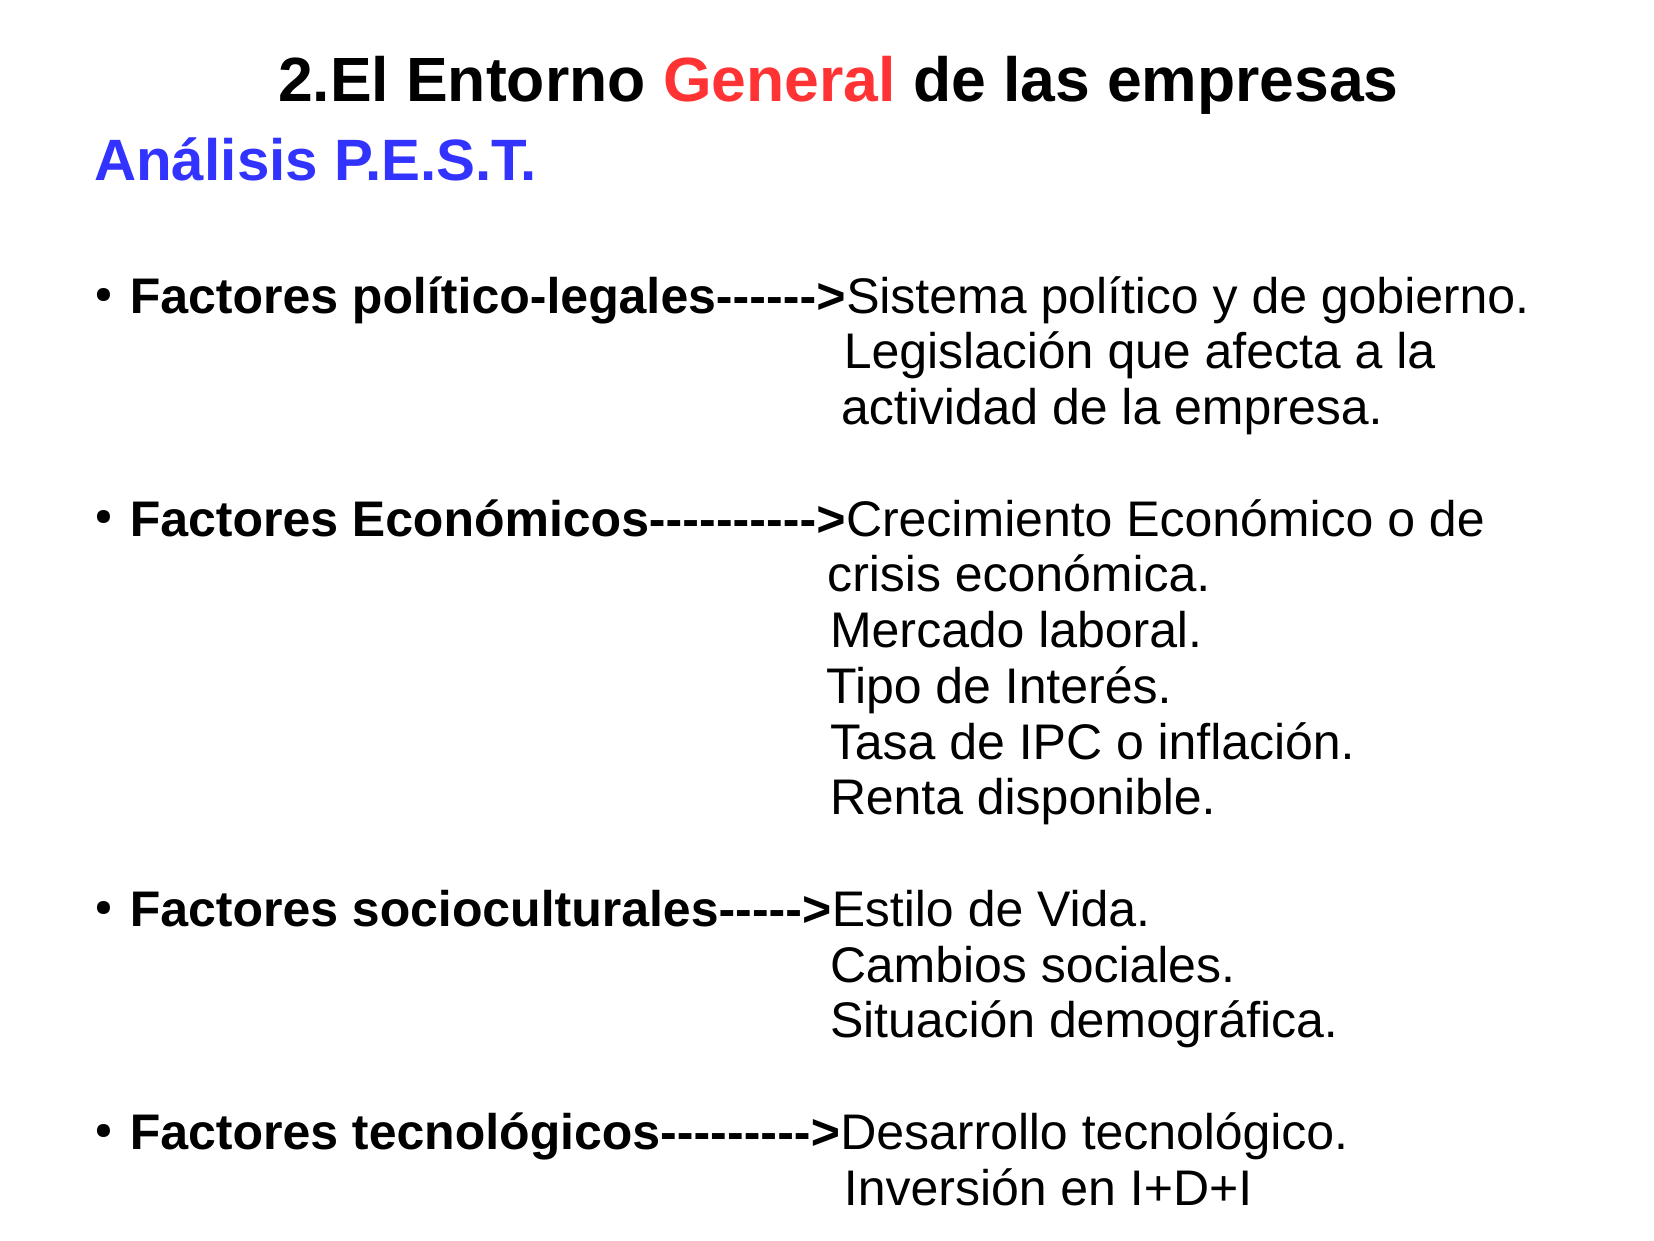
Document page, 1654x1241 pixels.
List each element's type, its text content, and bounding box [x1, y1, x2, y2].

subtitle Análisis P.E.S.T. Factores político-legales------>Sistema político y de gobierno. Legislación que afecta a la actividad de la empresa. Factores Económicos---------->Crecimiento Económico o de crisis económica. Mercado laboral. Tipo de Interés. Tasa de IPC o inflación. Renta disponible. Factores socioculturales----->Estilo de Vida. Cambios sociales. Situación demográfica. Factores tecnológicos--------->Desarrollo tecnológico. Inversión en I+D+I [94, 124, 1583, 1241]
title 2.El Entorno General de las empresas [94, 0, 1583, 124]
